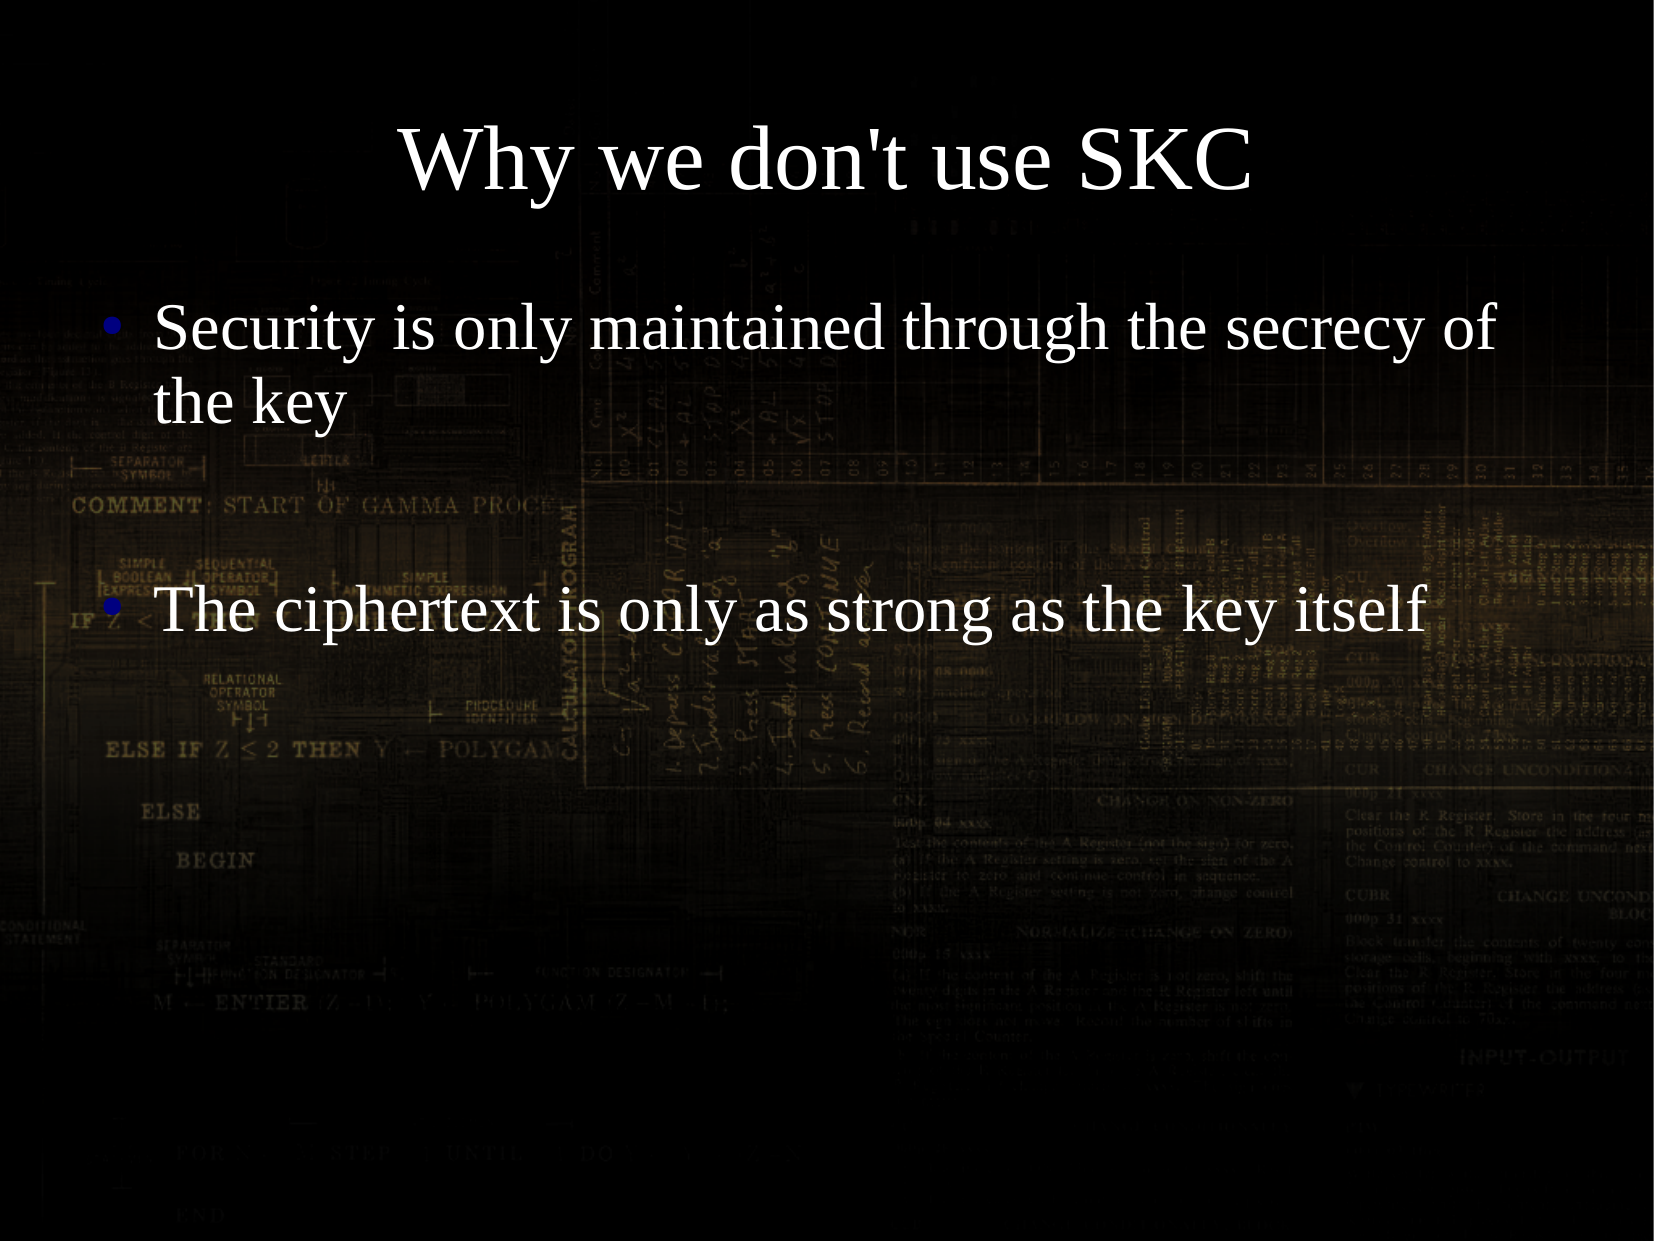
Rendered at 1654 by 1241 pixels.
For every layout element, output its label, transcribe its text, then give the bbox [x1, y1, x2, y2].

picture [0, 0, 1654, 1241]
list Security is only maintained through the secrecy of the key The ciphertext is only as strong as the key itself [82, 290, 1571, 1034]
title Why we don't use SKC [82, 62, 1571, 256]
